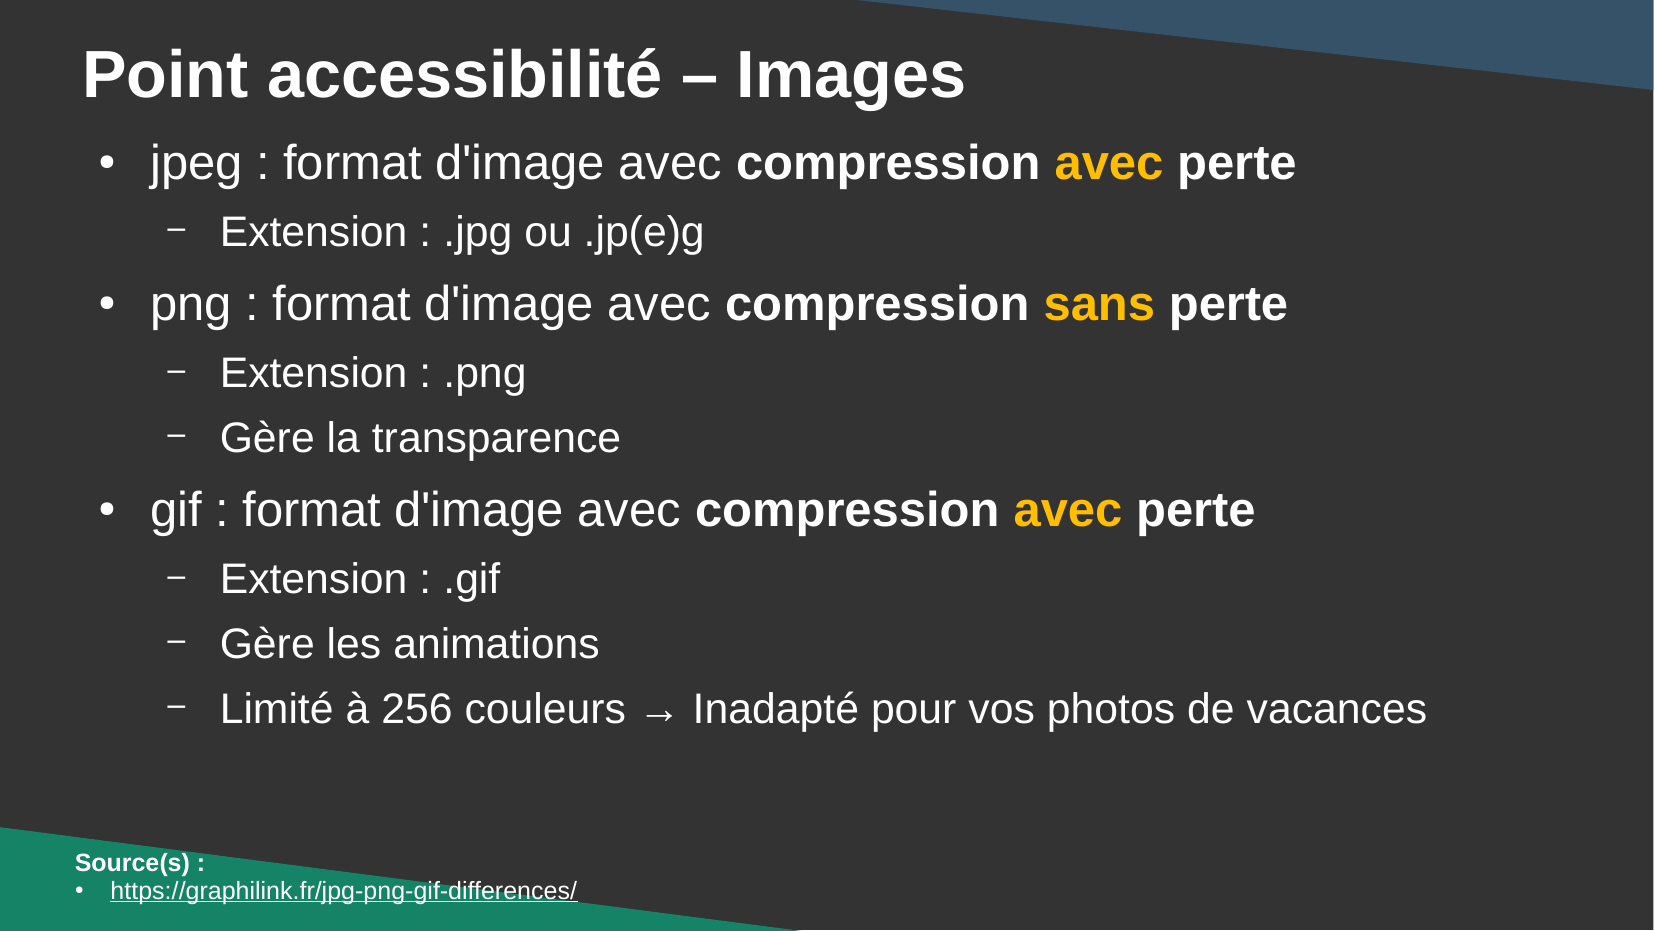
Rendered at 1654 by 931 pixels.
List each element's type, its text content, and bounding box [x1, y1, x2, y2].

list jpeg : format d'image avec compression avec perte Extension : .jpg ou .jp(e)g png : format d'image avec compression sans perte Extension : .png Gère la transparence gif : format d'image avec compression avec perte Extension : .gif Gère les animations Limité à 256 couleurs → Inadapté pour vos photos de vacances [80, 135, 1605, 736]
text_box Source(s) : https://graphilink.fr/jpg-png-gif-differences/ [60, 841, 1546, 922]
text_box [856, 0, 1654, 91]
text_box [0, 827, 802, 931]
title Point accessibilité – Images [82, 37, 1571, 122]
